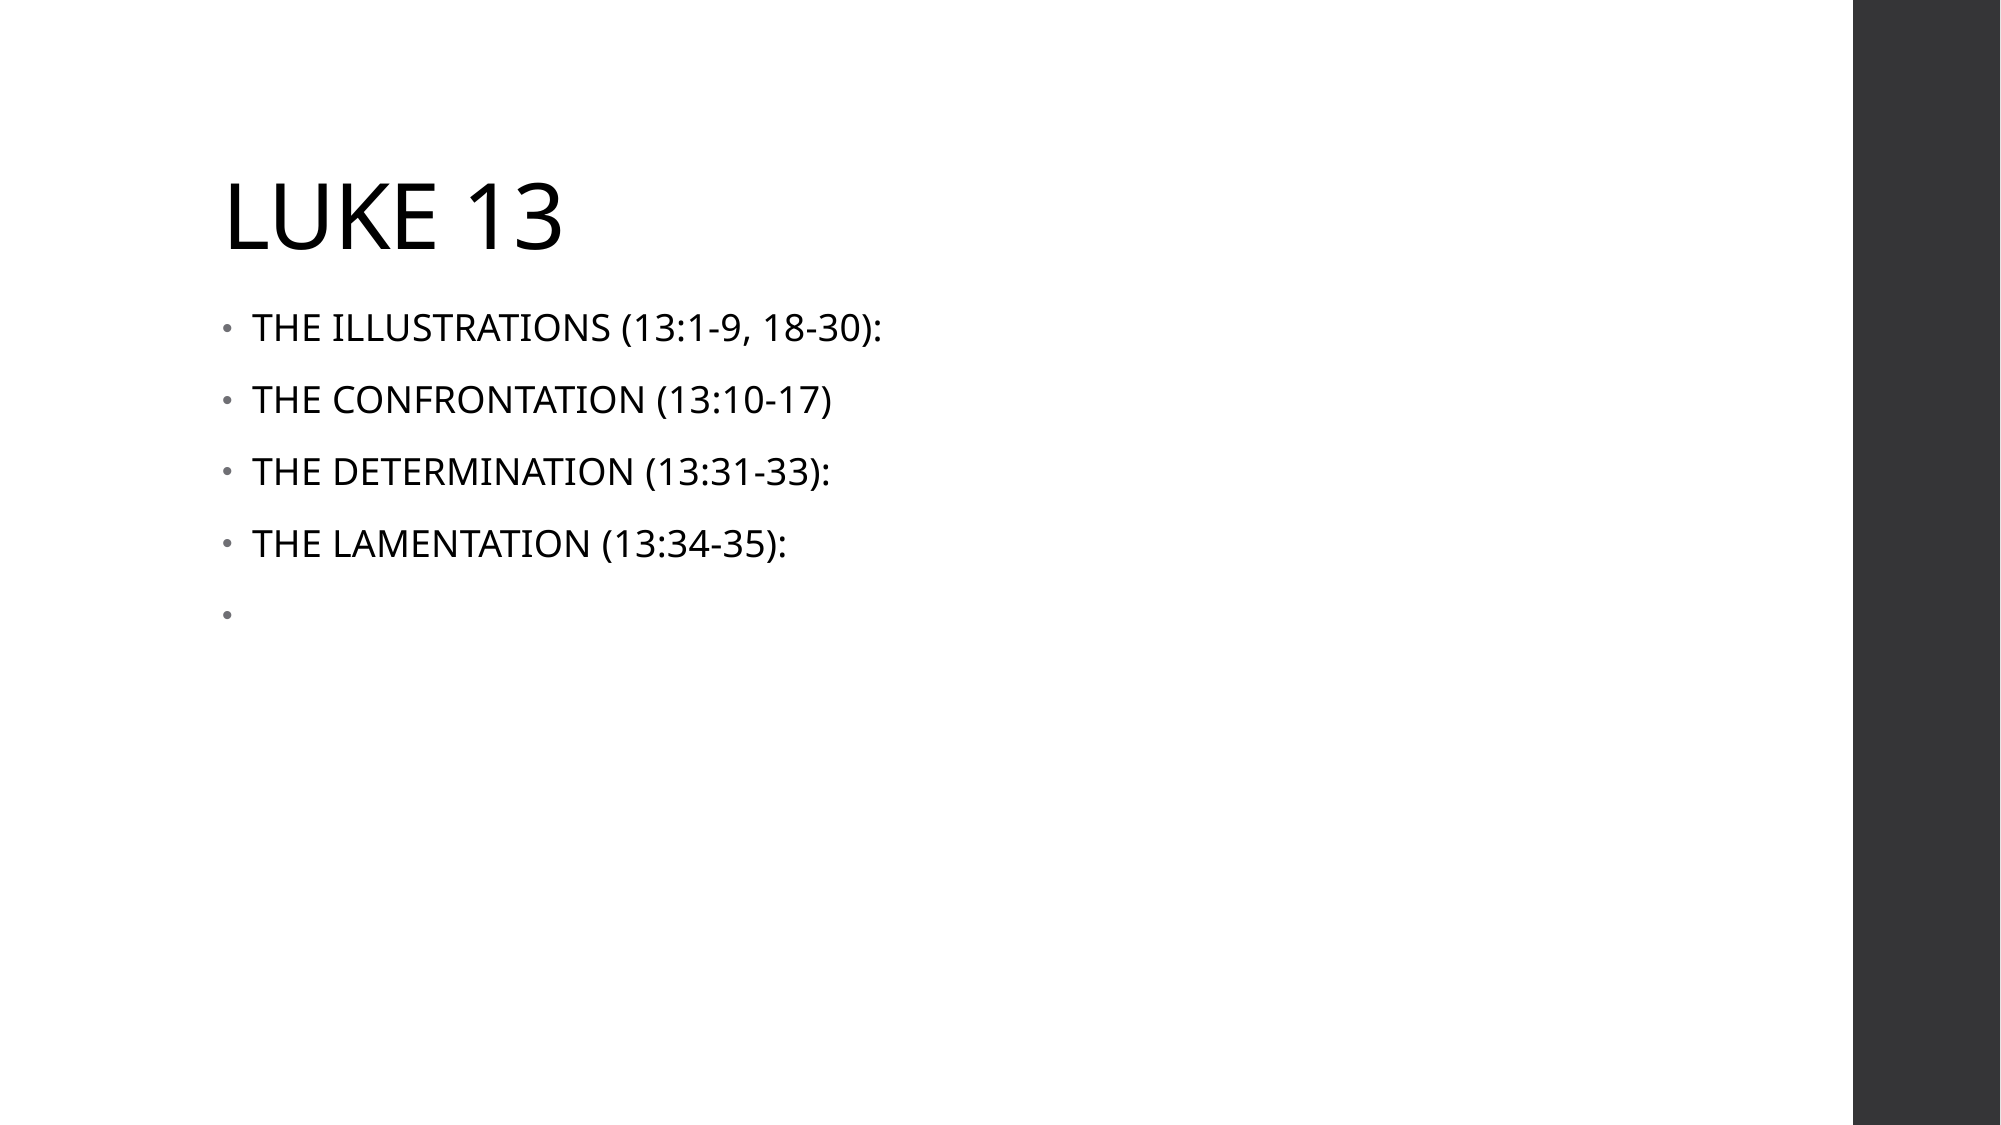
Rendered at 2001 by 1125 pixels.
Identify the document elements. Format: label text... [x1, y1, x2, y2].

list THE ILLUSTRATIONS (13:1-9, 18-30): THE CONFRONTATION (13:10-17) THE DETERMINATION (13:31-33): THE LAMENTATION (13:34-35): [206, 299, 1617, 1014]
title LUKE 13 [206, 60, 1797, 278]
